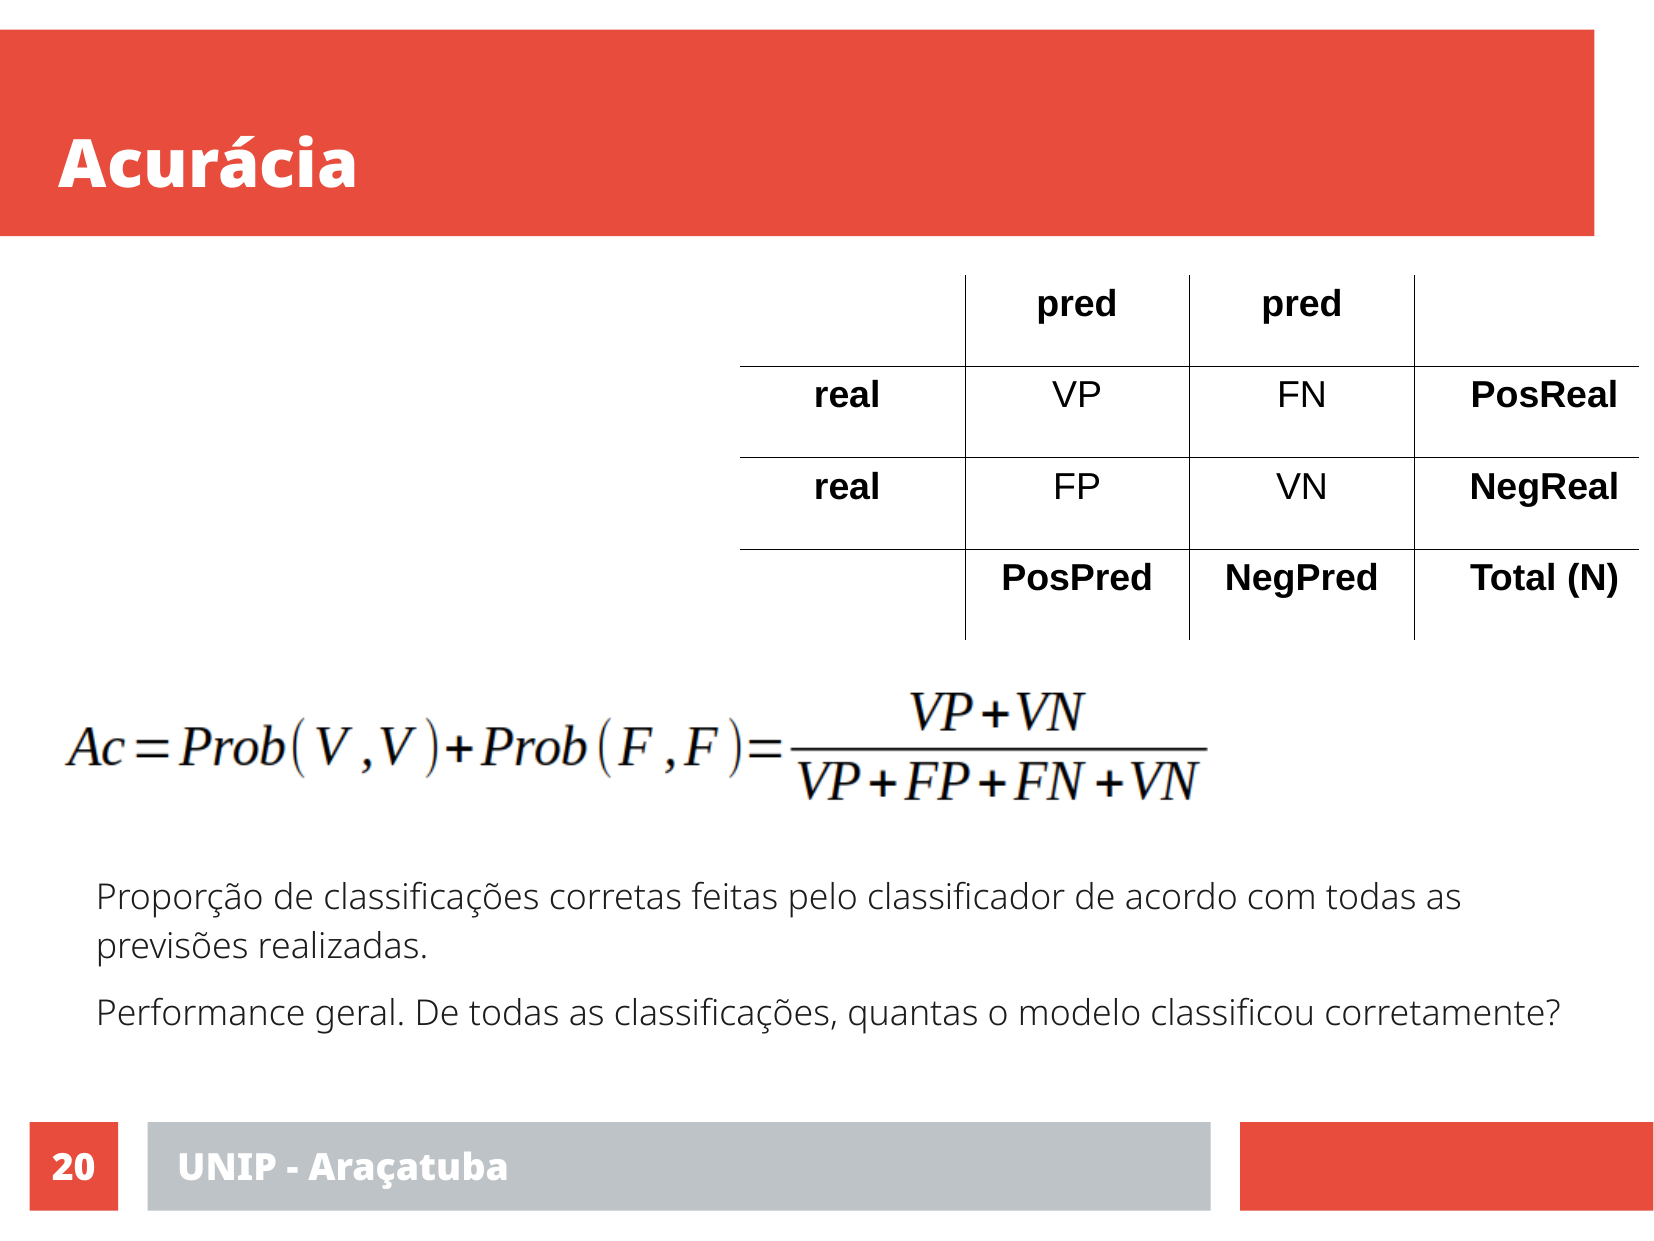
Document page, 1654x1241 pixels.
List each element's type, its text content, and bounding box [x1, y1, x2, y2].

table_cell PosPred [966, 550, 1189, 640]
picture [59, 671, 1233, 830]
table_cell PosReal [1415, 367, 1639, 457]
table_cell VN [1190, 458, 1414, 549]
list Proporção de classificações corretas feitas pelo classificador de acordo com todas as previsões realizadas. Performance geral. De todas as classificações, quantas o modelo classificou corretamente? [59, 324, 1565, 1093]
table_cell [740, 550, 965, 640]
table_header [740, 275, 965, 366]
table_header pred [1190, 275, 1414, 366]
title Acurácia [59, 59, 1595, 207]
table_cell NegPred [1190, 550, 1414, 640]
table_header pred [966, 275, 1189, 366]
table_header [1415, 275, 1639, 366]
table_cell FN [1190, 367, 1414, 457]
table_cell Total (N) [1415, 550, 1639, 640]
table_cell NegReal [1415, 458, 1639, 549]
table_cell FP [966, 458, 1189, 549]
table_cell VP [966, 367, 1189, 457]
table_cell real [740, 458, 965, 549]
table_cell real [740, 367, 965, 457]
